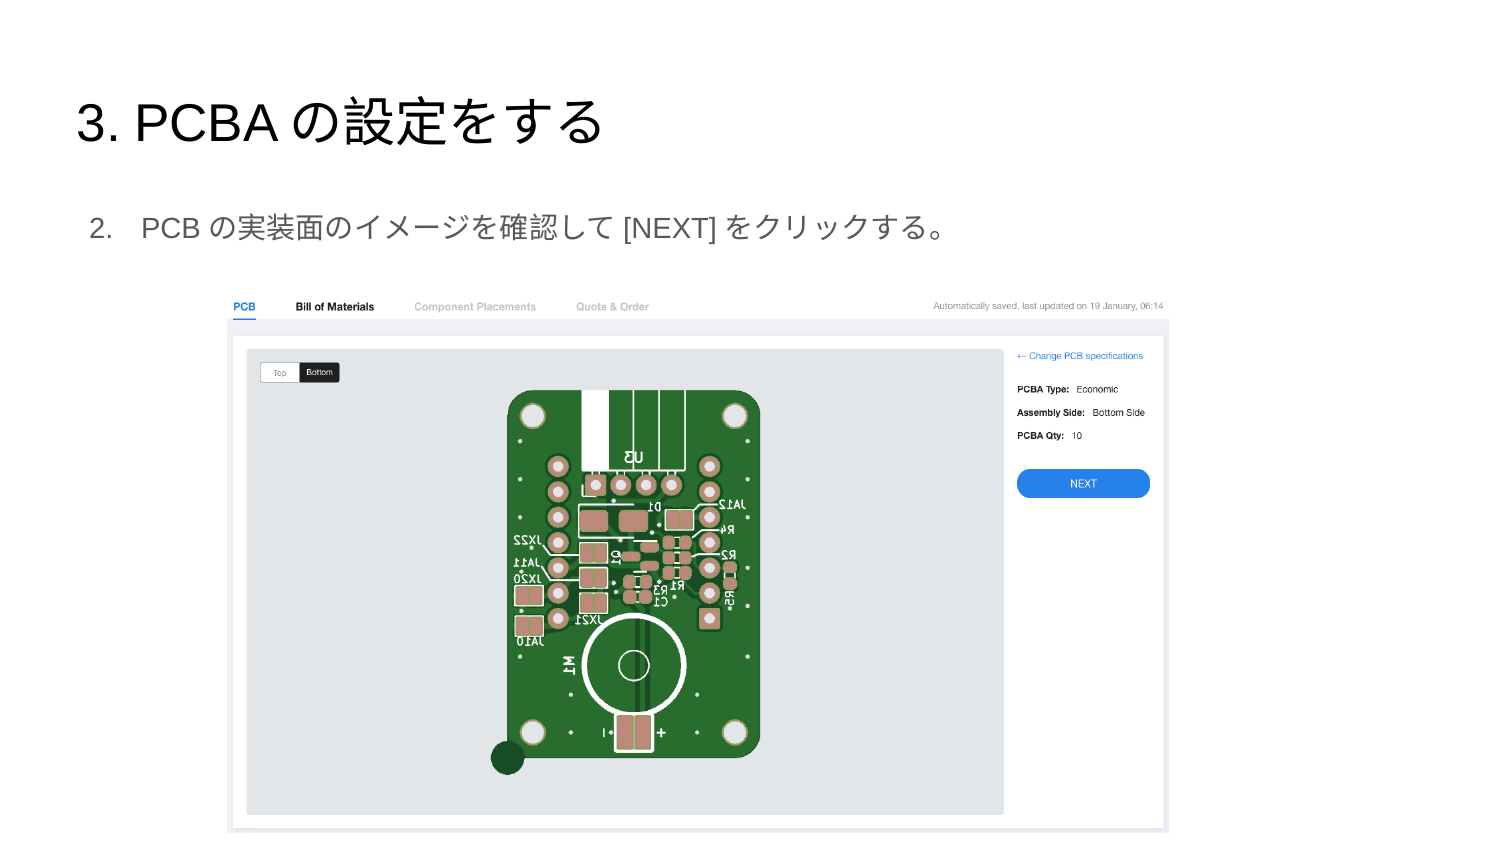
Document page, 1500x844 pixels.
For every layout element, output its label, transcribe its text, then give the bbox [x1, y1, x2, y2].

picture [227, 750, 1169, 833]
list PCBの実装面のイメージを確認して[NEXT]をクリックする。 [51, 189, 1449, 750]
title PCBAの設定をする [51, 72, 1449, 167]
